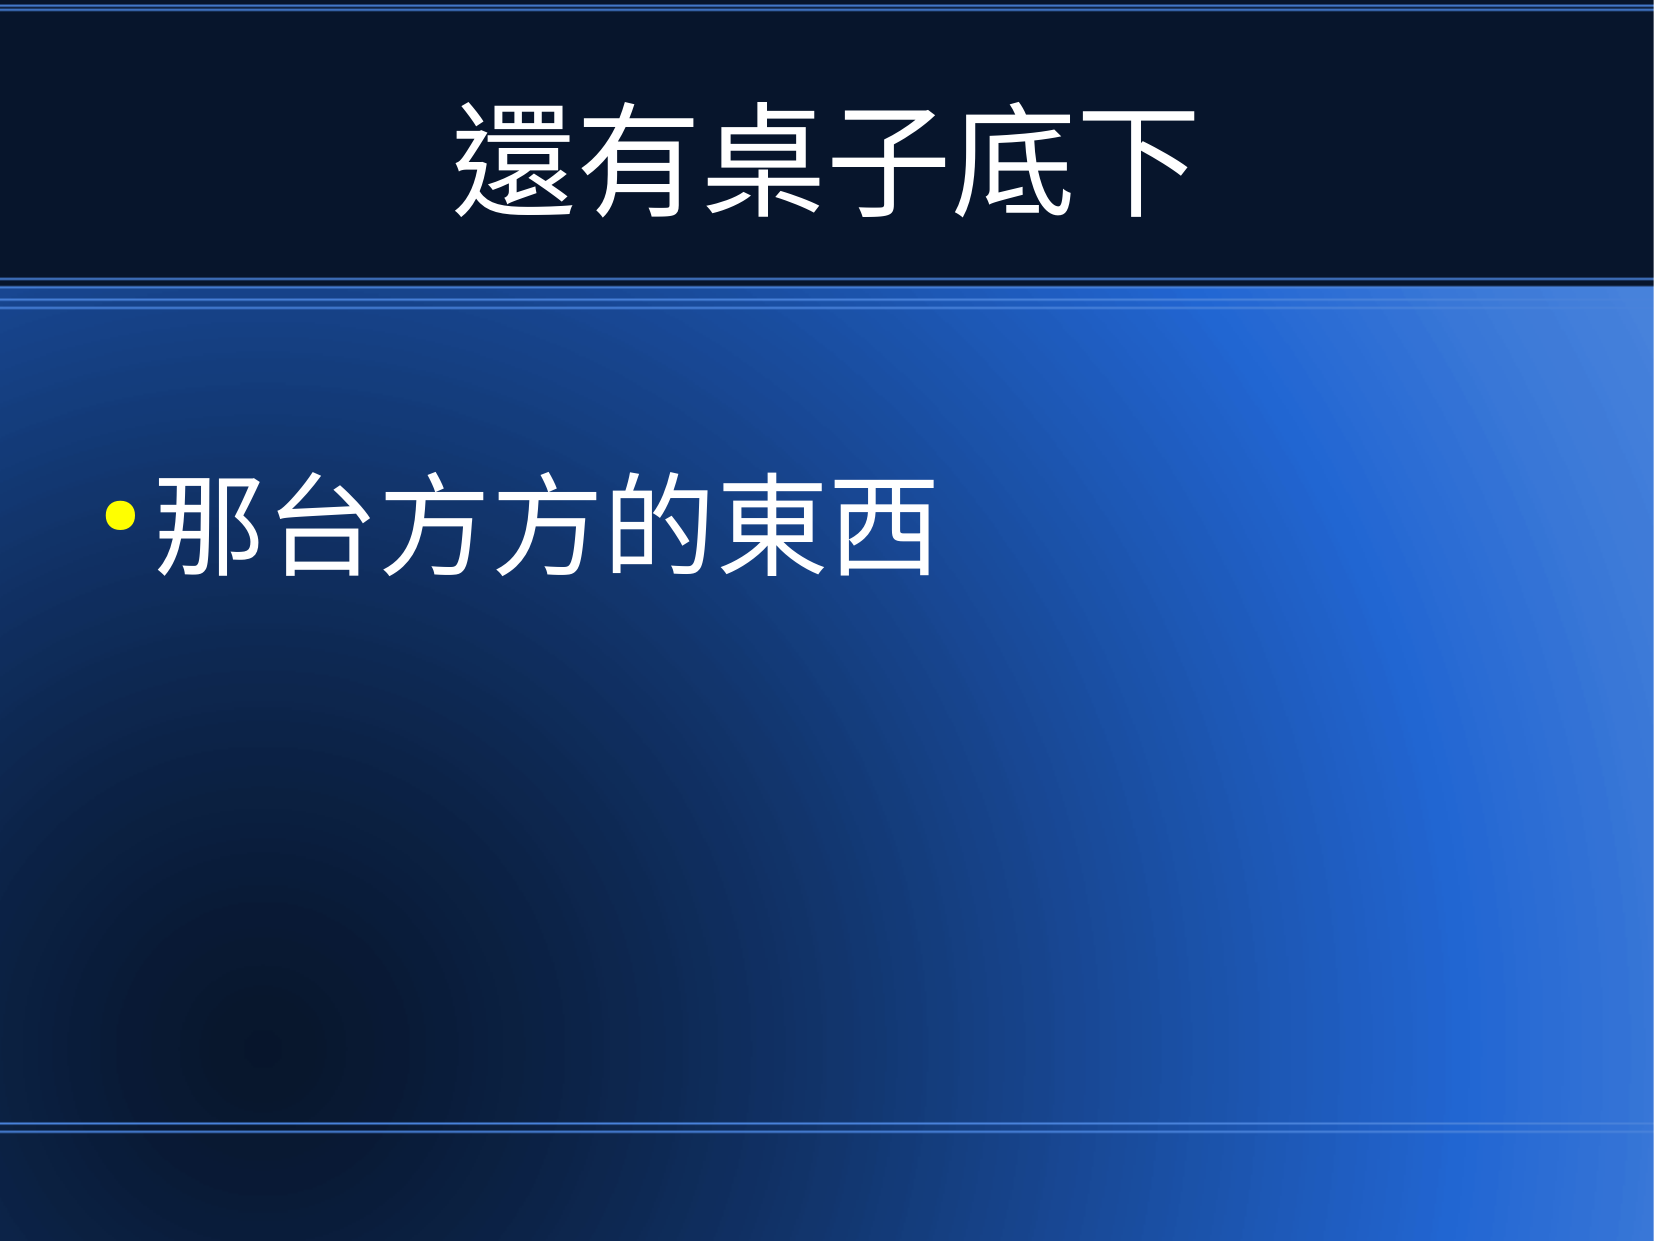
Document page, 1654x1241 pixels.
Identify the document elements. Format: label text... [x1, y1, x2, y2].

list 那台方方的東西 [82, 355, 1571, 1241]
picture [0, 0, 1654, 1241]
title 還有桌子底下 [82, 49, 1571, 257]
